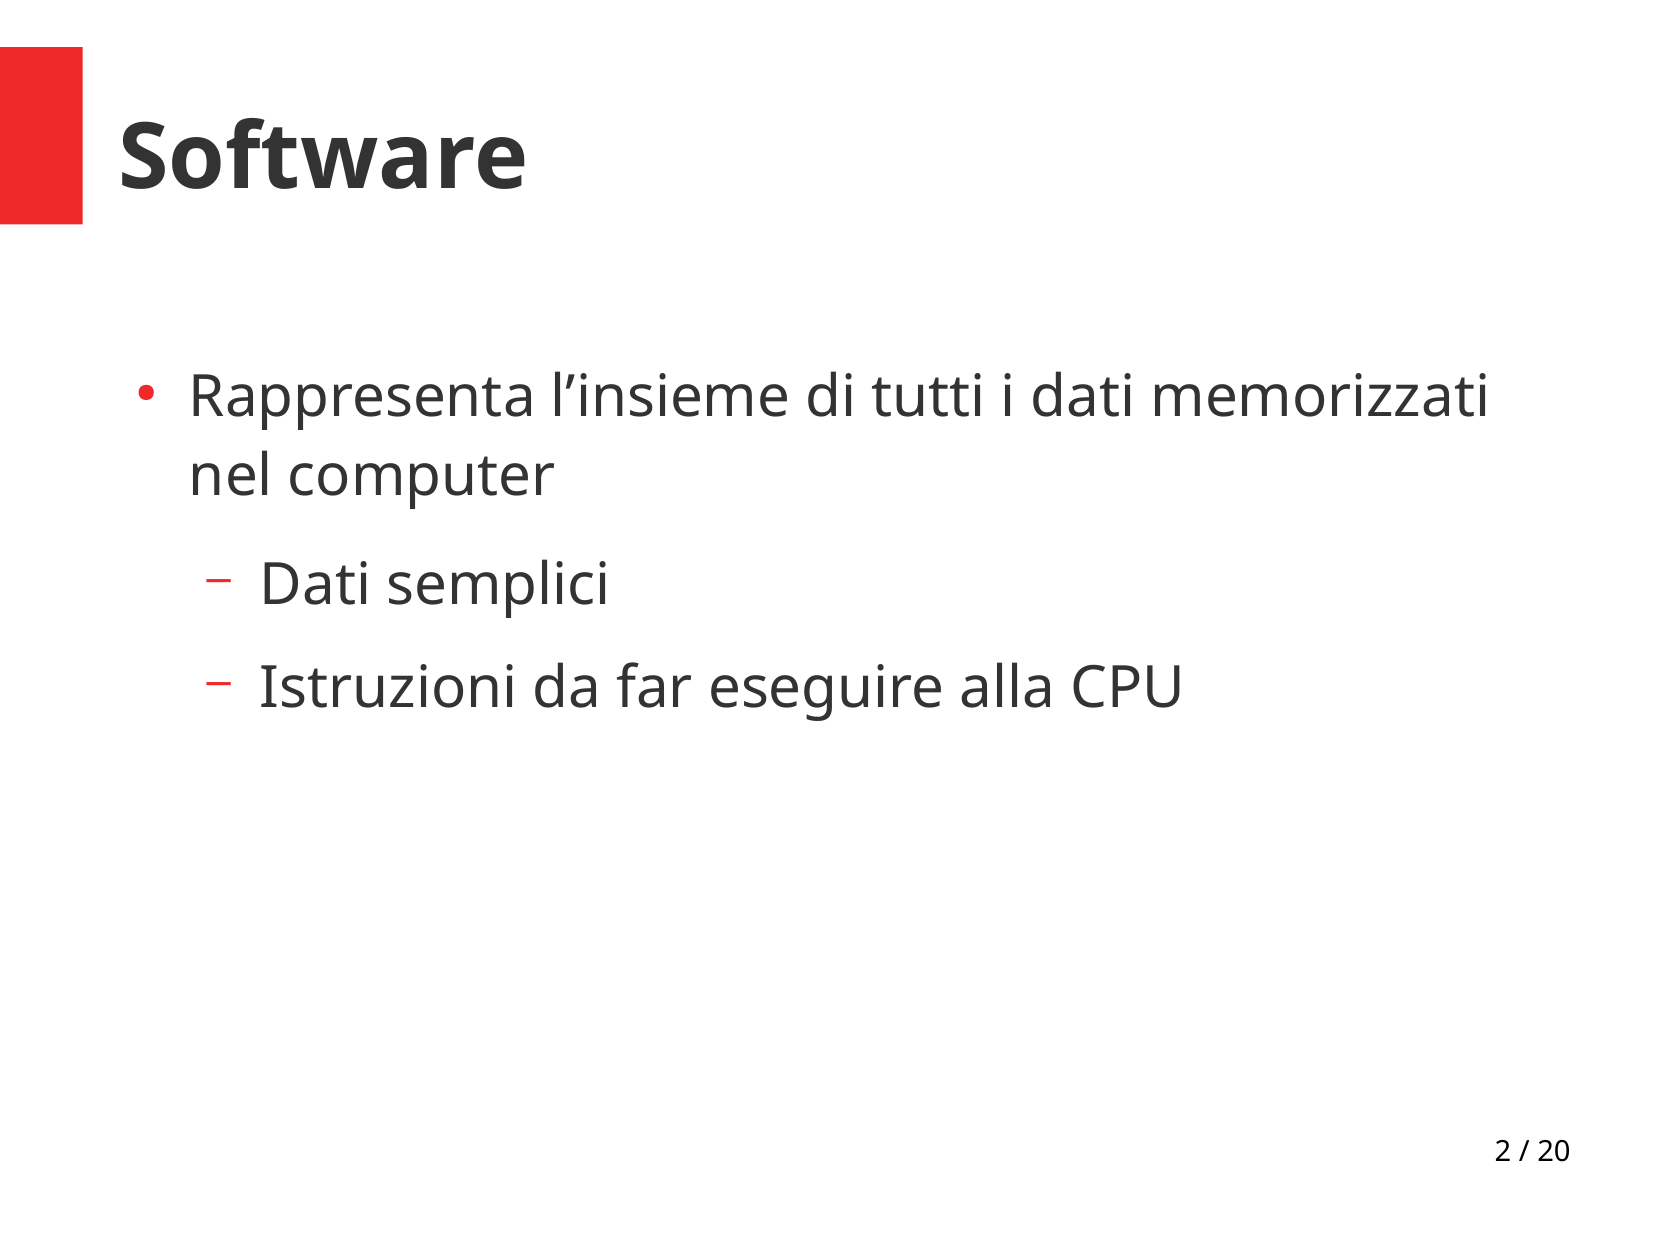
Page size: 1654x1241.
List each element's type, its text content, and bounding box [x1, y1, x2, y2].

title Software [118, 49, 1571, 257]
list Rappresenta l’insieme di tutti i dati memorizzati nel computer Dati semplici Istruzioni da far eseguire alla CPU [118, 354, 1536, 1074]
